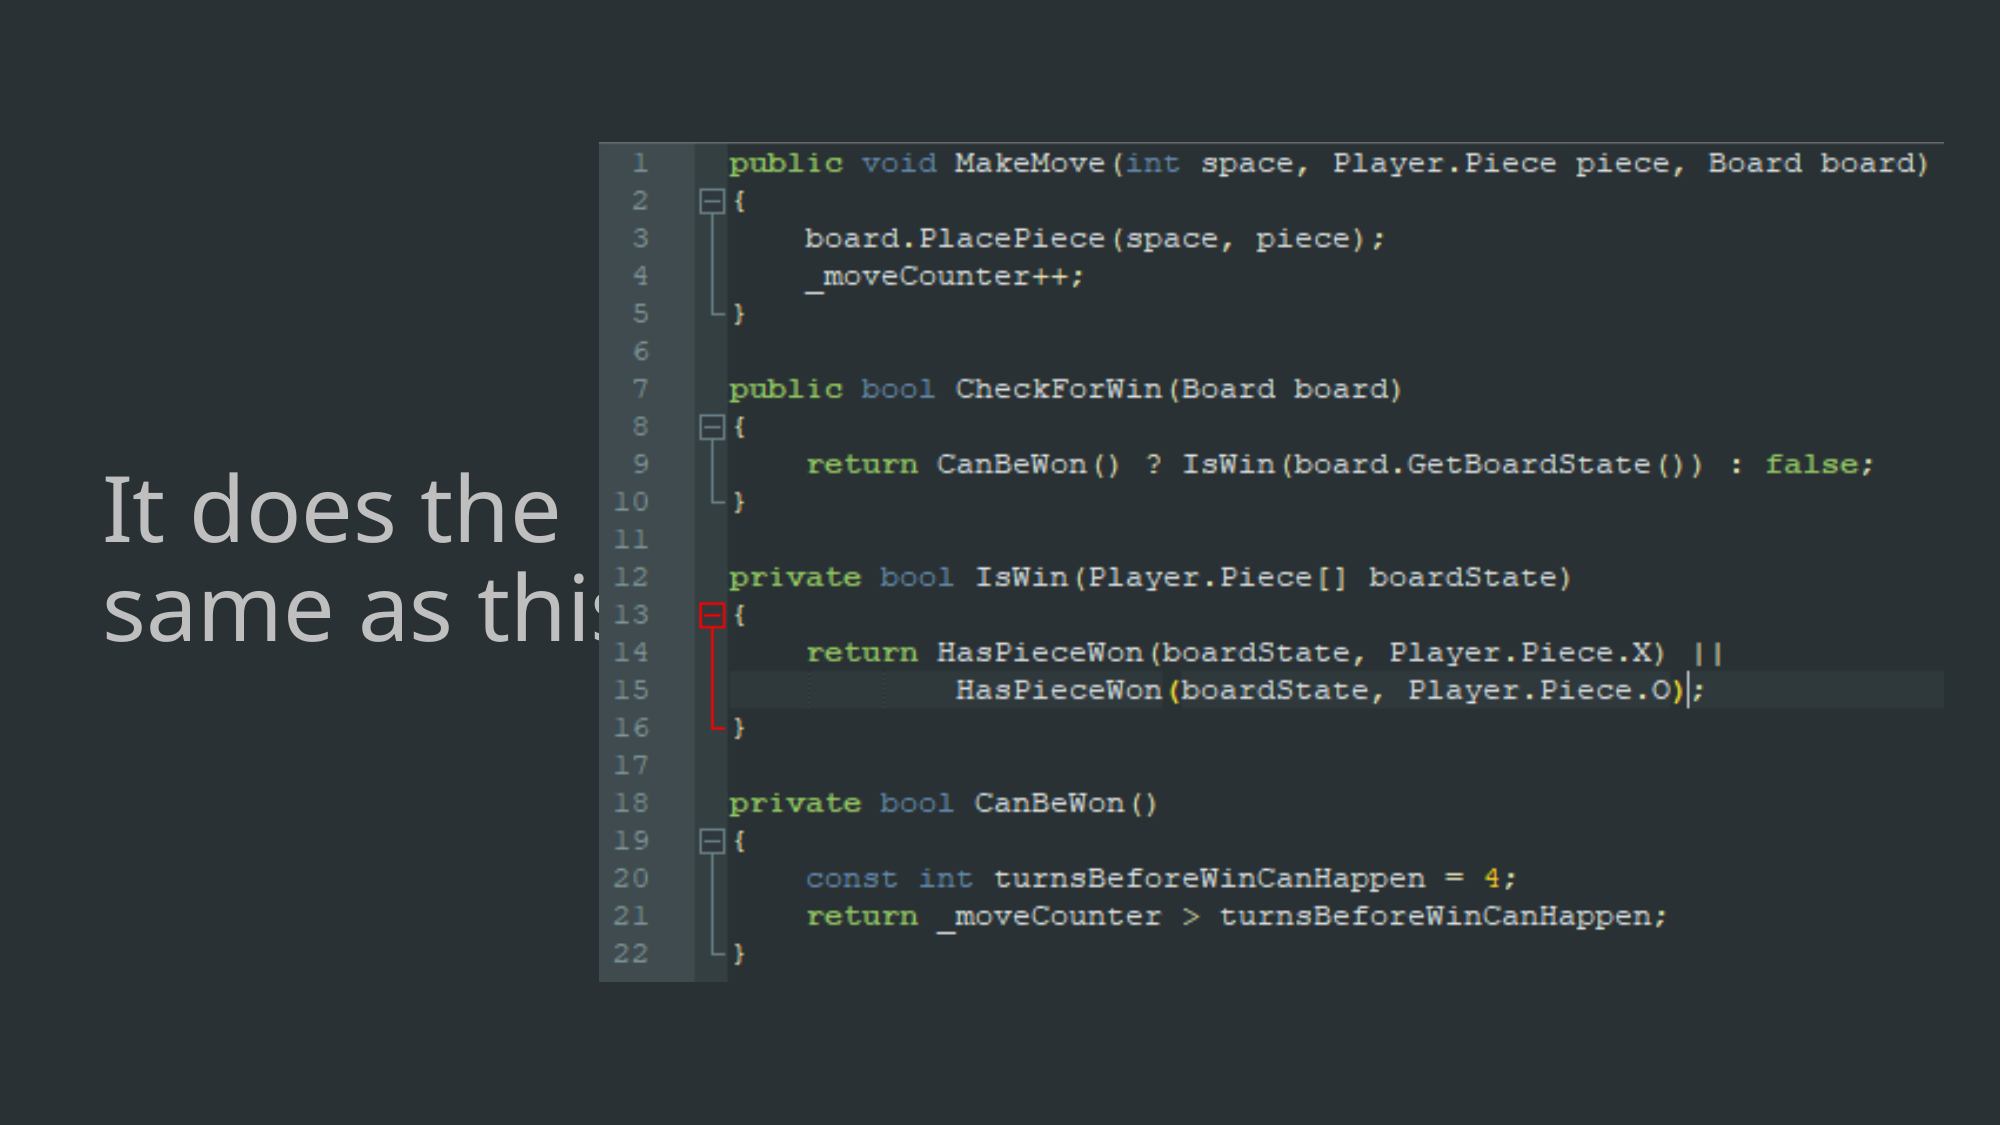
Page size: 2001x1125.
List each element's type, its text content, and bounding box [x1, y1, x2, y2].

title It does the same as this [87, 424, 599, 700]
picture [599, 142, 1944, 983]
